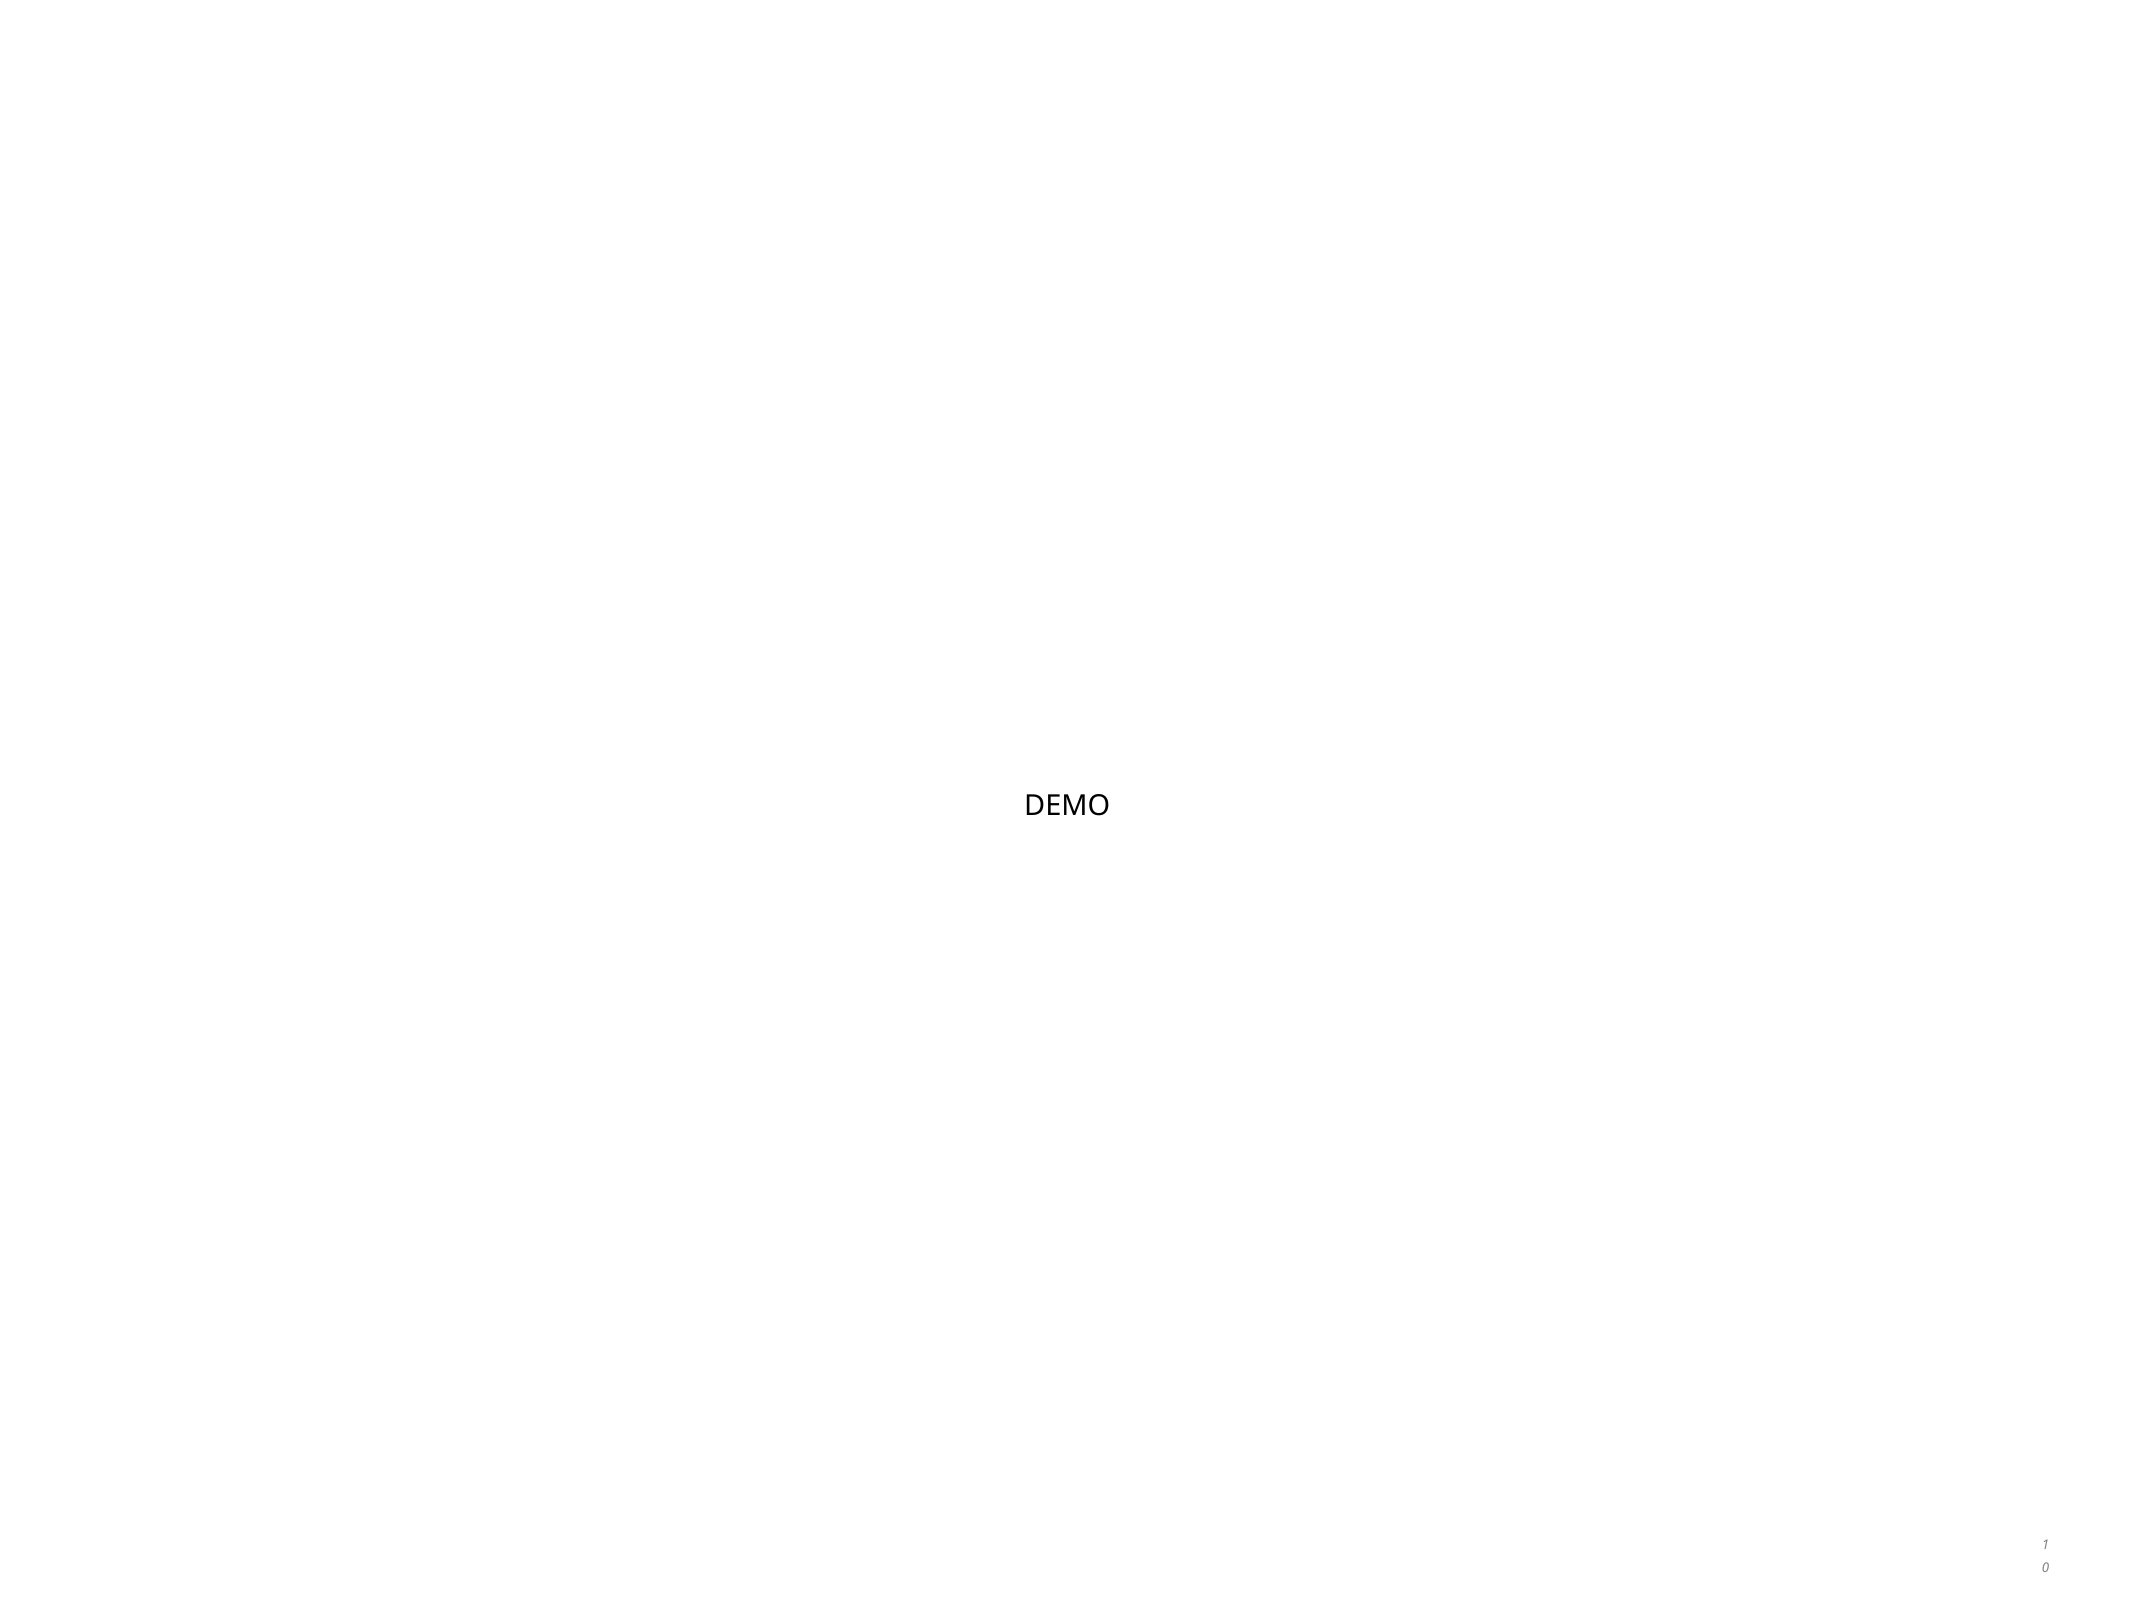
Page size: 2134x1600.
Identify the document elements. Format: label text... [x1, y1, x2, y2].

slide_number <number> [2026, 1518, 2071, 1567]
text_box DEMO [1024, 771, 1111, 826]
